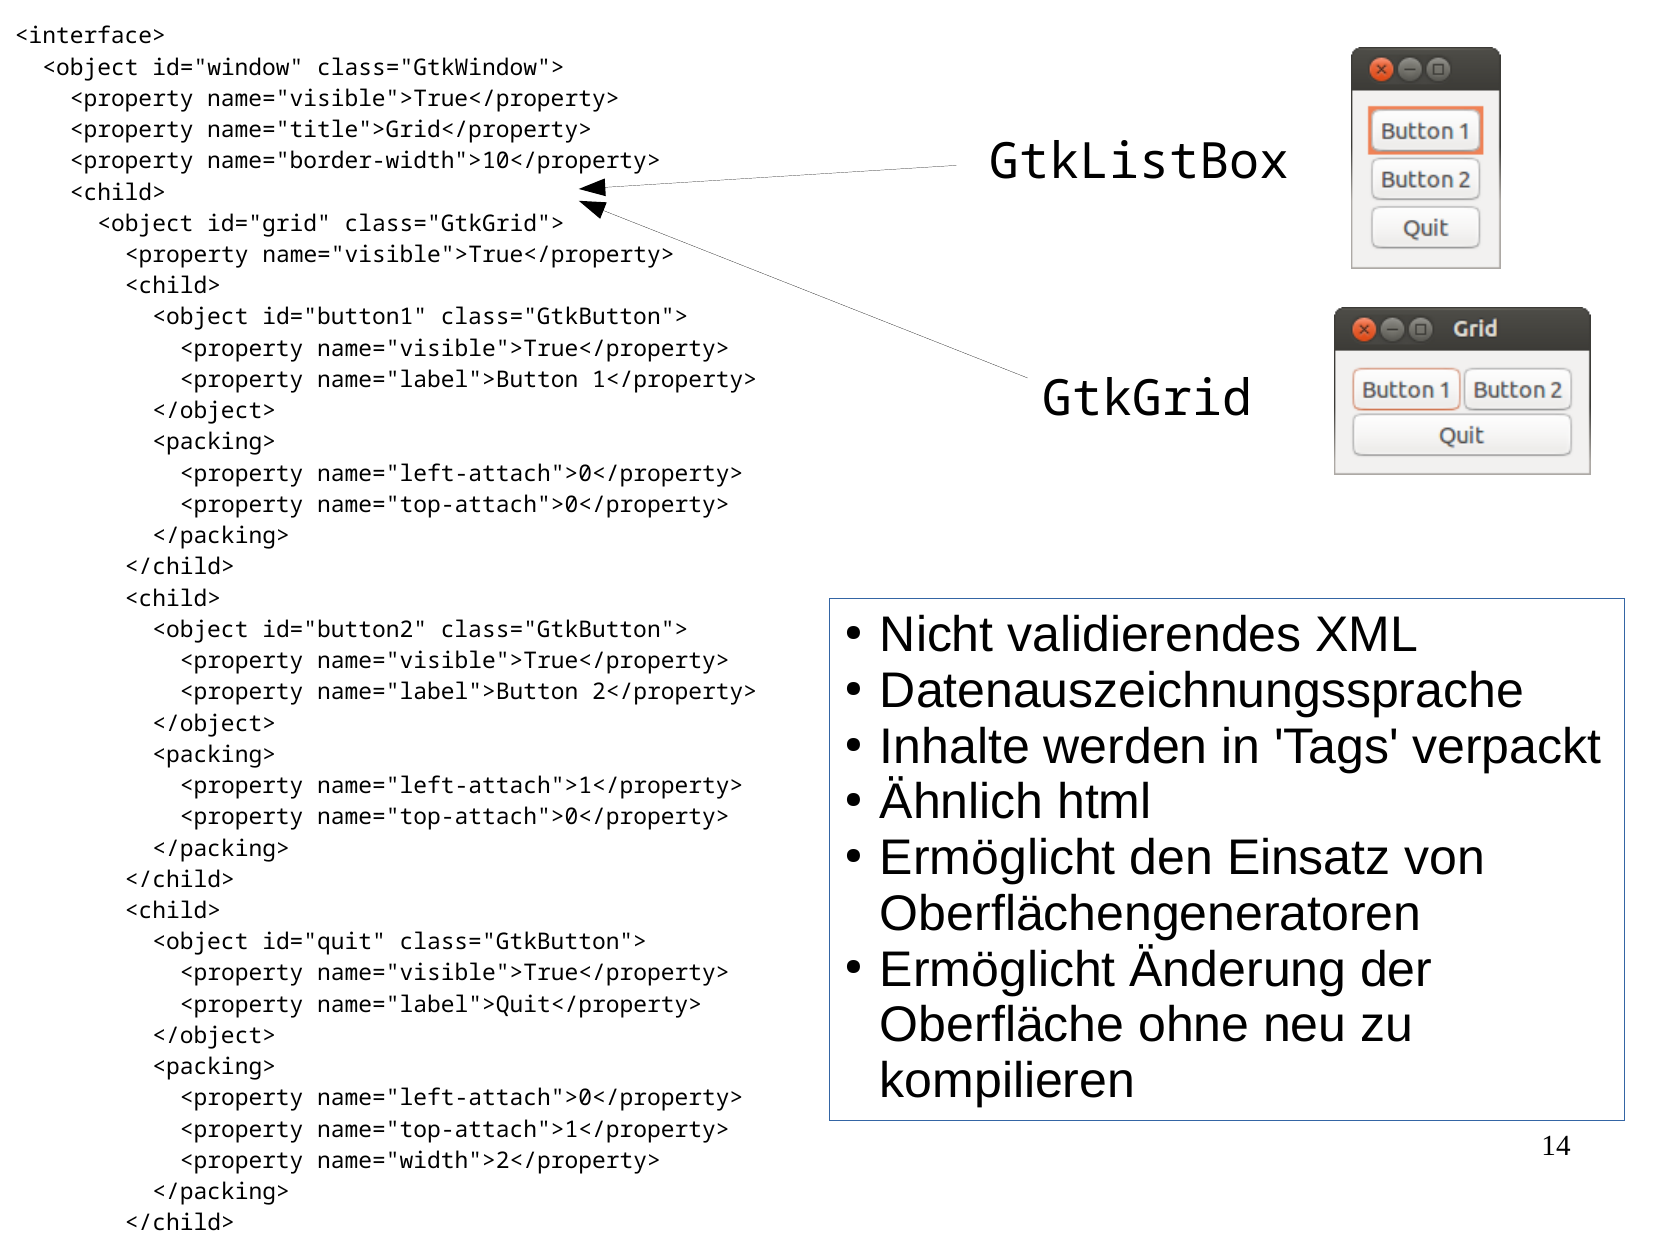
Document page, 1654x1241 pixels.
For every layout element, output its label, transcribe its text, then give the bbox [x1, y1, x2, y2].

text_box <interface> <object id="window" class="GtkWindow"> <property name="visible">True</property> <property name="title">Grid</property> <property name="border-width">10</property> <child> <object id="grid" class="GtkGrid"> <property name="visible">True</property> <child> <object id="button1" class="GtkButton"> <property name="visible">True</property> <property name="label">Button 1</property> </object> <packing> <property name="left-attach">0</property> <property name="top-attach">0</property> </packing> </child> <child> <object id="button2" class="GtkButton"> <property name="visible">True</property> <property name="label">Button 2</property> </object> <packing> <property name="left-attach">1</property> <property name="top-attach">0</property> </packing> </child> <child> <object id="quit" class="GtkButton"> <property name="visible">True</property> <property name="label">Quit</property> </object> <packing> <property name="left-attach">0</property> <property name="top-attach">1</property> <property name="width">2</property> </packing> </child> </object> <packing> </packing> </child> </object> </interface> [0, 11, 792, 1241]
text_box Nicht validierendes XML Datenauszeichnungssprache Inhalte werden in 'Tags' verpackt Ähnlich html Ermöglicht den Einsatz von Oberflächengeneratoren Ermöglicht Änderung der Oberfläche ohne neu zu kompilieren [829, 598, 1625, 1121]
text_box GtkGrid [1027, 354, 1276, 432]
text_box GtkListBox [974, 118, 1335, 196]
picture [1351, 47, 1501, 270]
picture [1334, 307, 1591, 475]
